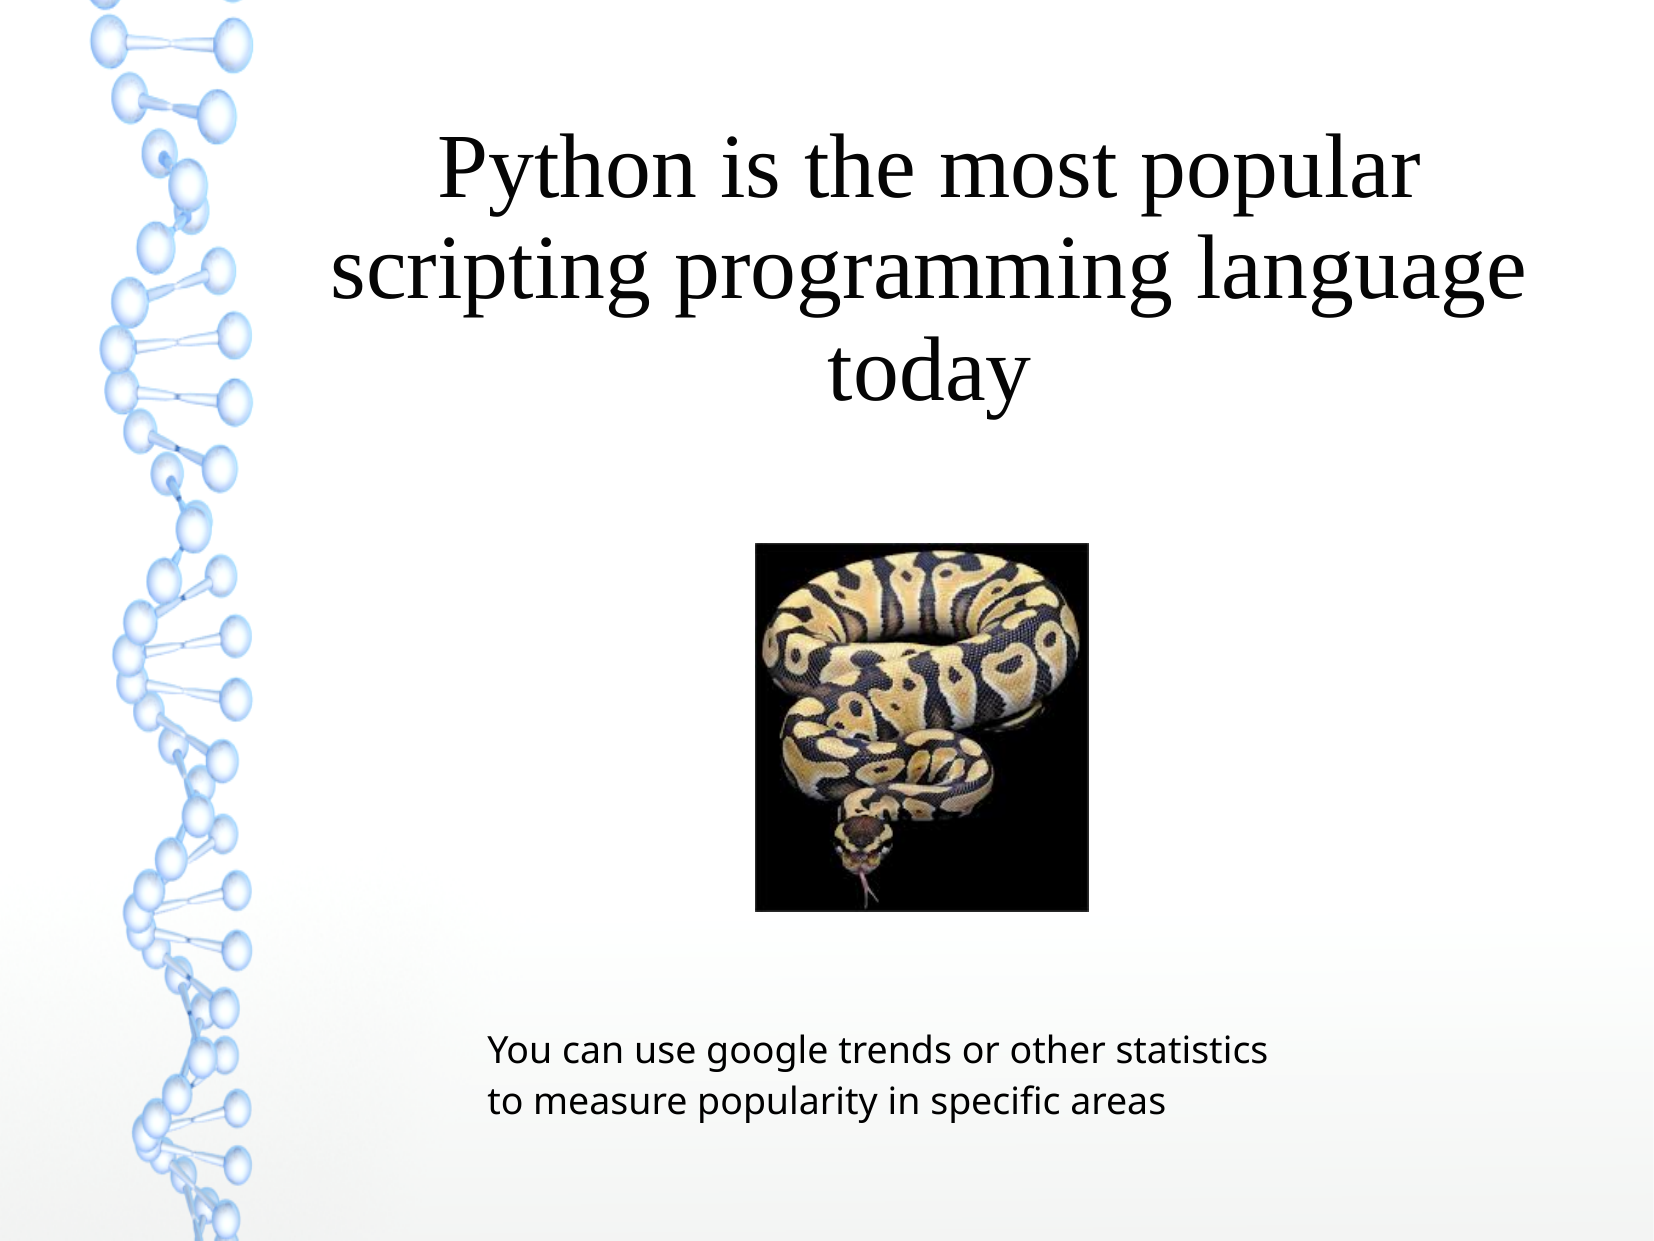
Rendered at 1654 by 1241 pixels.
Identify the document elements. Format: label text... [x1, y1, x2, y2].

title Python is the most popular scripting programming language today [265, 0, 1595, 422]
picture [0, 0, 1654, 1241]
text_box You can use google trends or other statistics to measure popularity in specific areas [472, 1015, 1349, 1118]
